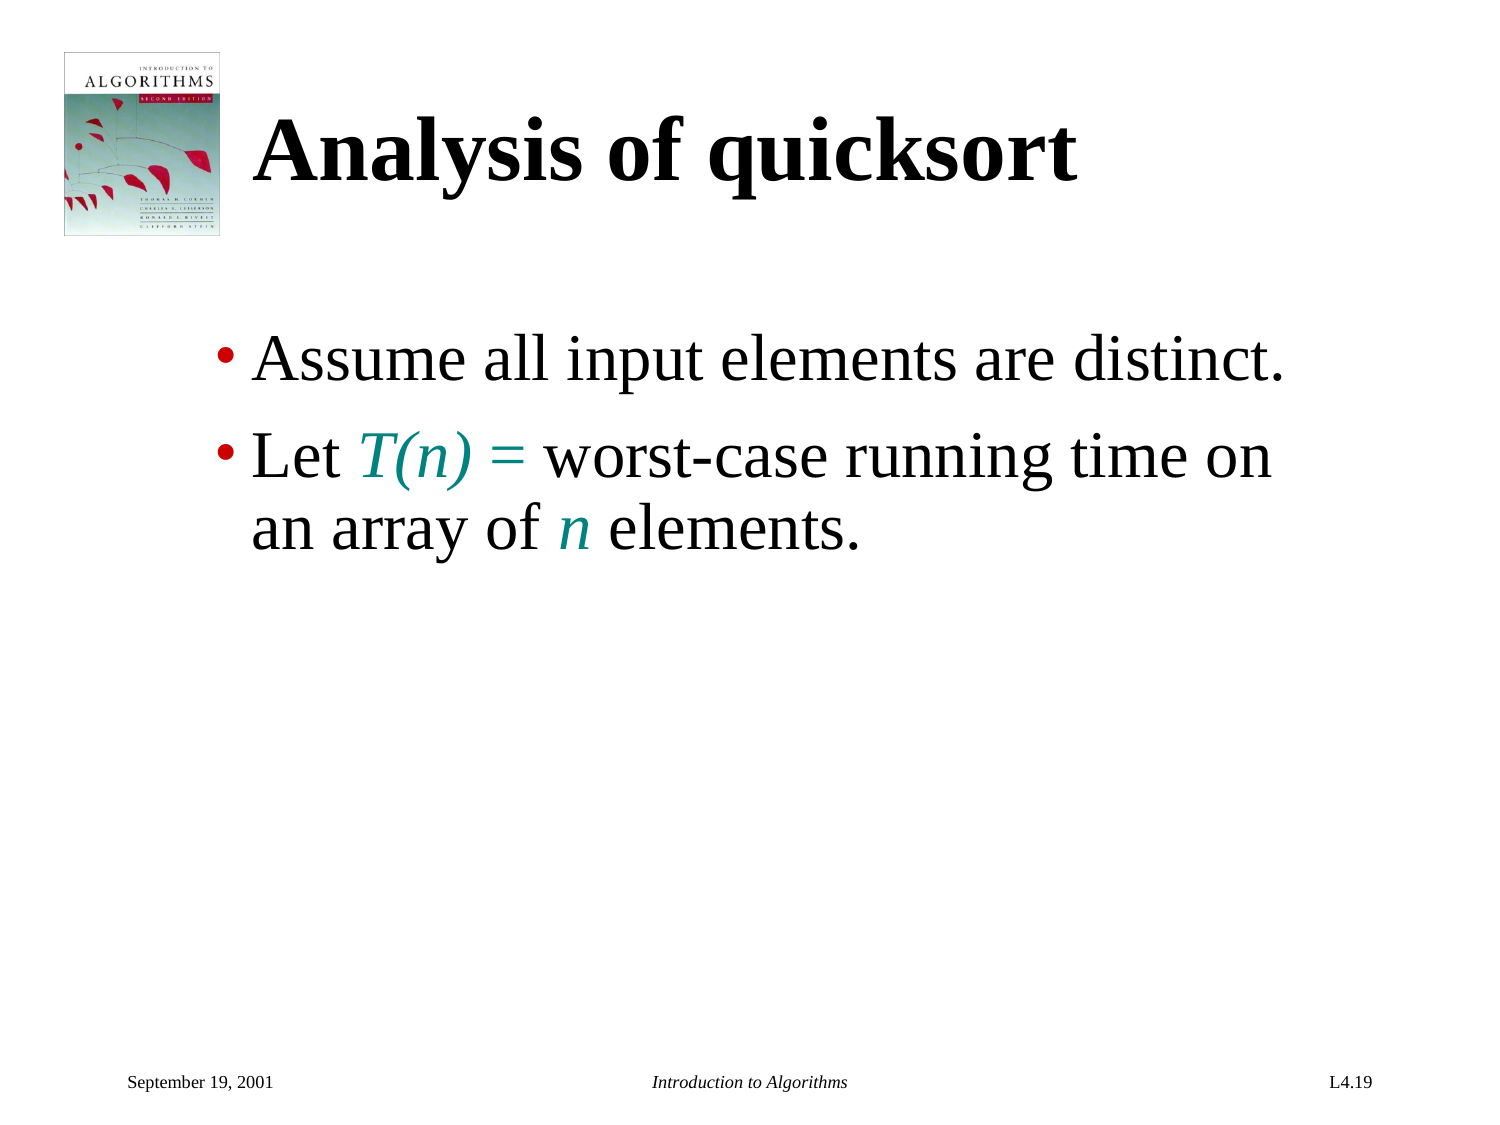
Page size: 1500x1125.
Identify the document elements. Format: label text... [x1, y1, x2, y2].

picture [64, 52, 220, 236]
text_box L4.<number> [1074, 1062, 1388, 1101]
title Analysis of quicksort [237, 49, 1475, 238]
text_box September 19, 2001 [112, 1062, 426, 1101]
text_box Assume all input elements are distinct. Let T(n) = worst-case running time on an array of n elements. [200, 315, 1313, 572]
text_box Introduction to Algorithms [512, 1062, 988, 1101]
